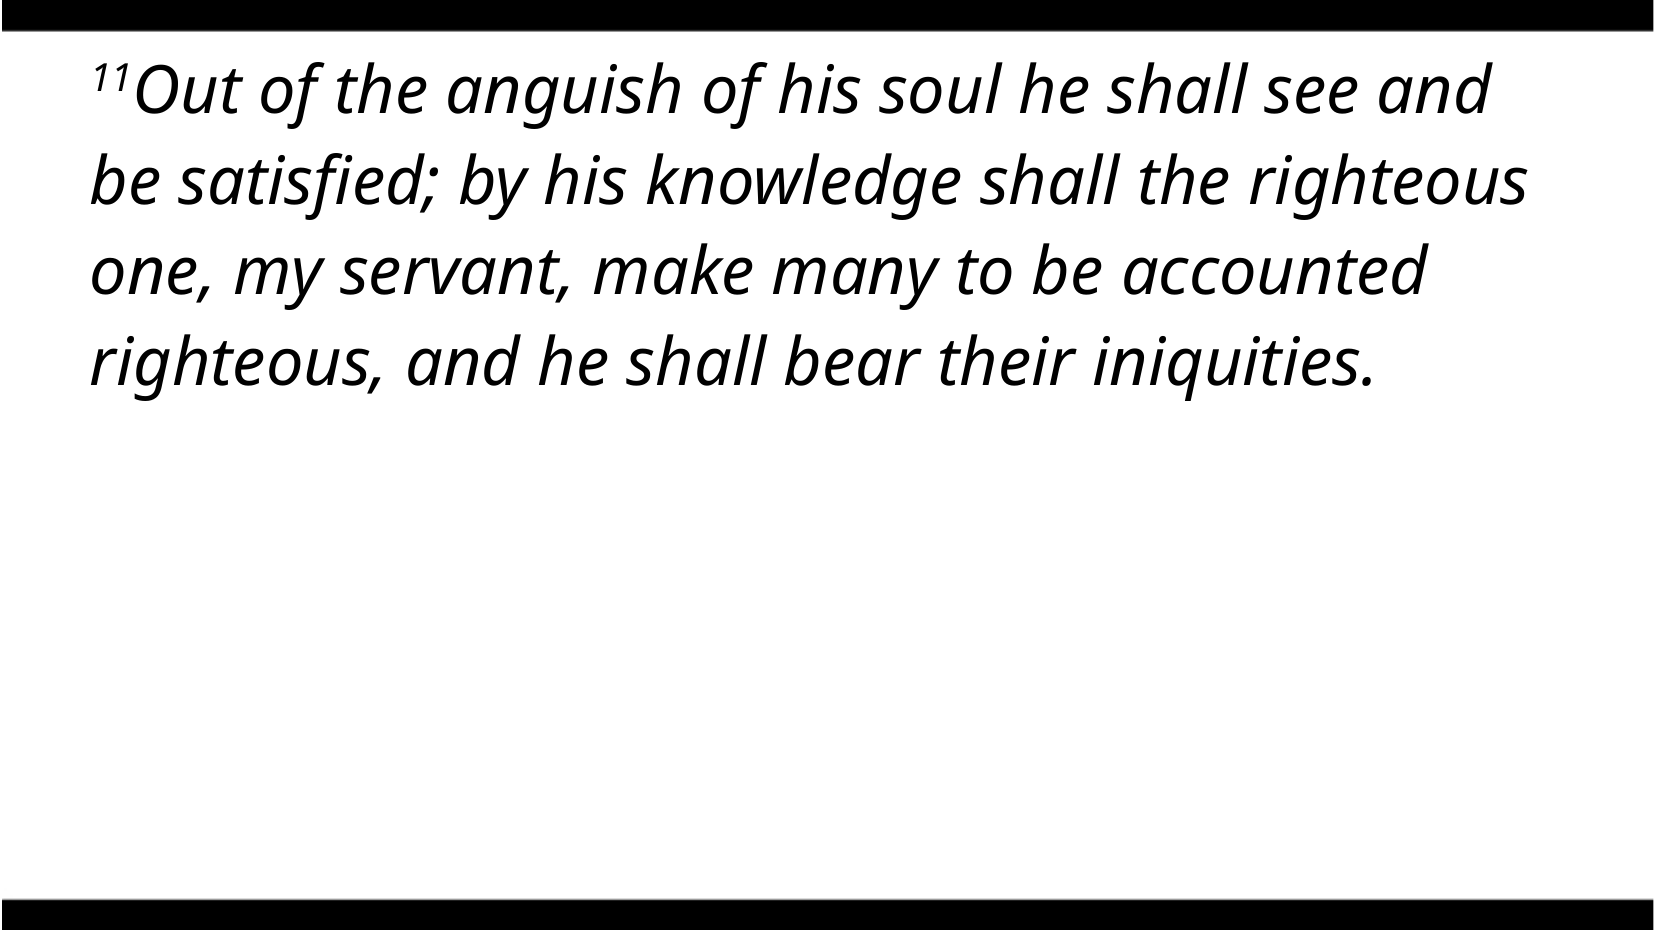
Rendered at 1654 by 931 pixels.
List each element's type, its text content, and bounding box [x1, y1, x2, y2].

picture [2, 0, 1654, 930]
text_box 11Out of the anguish of his soul he shall see and be satisfied; by his knowledge shall the righteous one, my servant, make many to be accounted righteous, and he shall bear their iniquities. [75, 34, 1576, 406]
